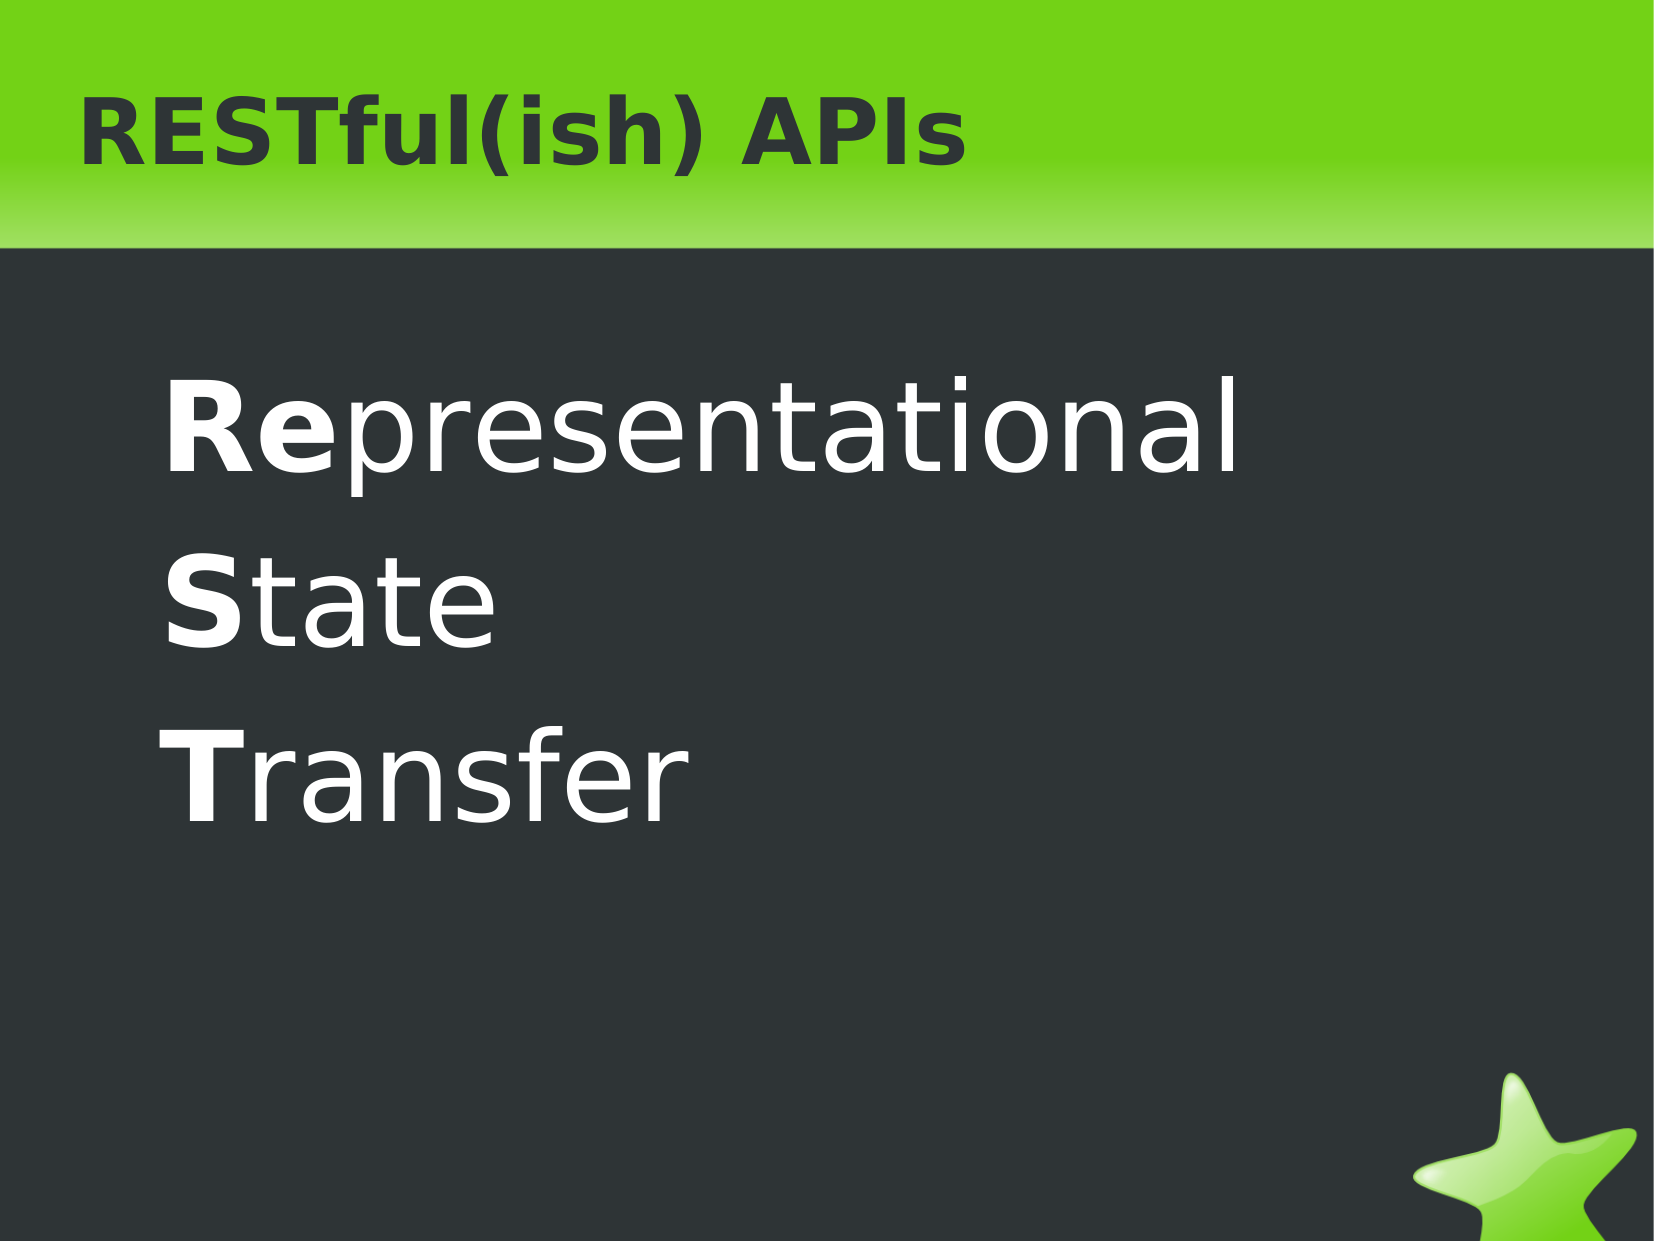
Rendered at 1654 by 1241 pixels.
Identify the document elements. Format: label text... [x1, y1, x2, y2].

list Representational State Transfer [70, 355, 1559, 951]
picture [0, 0, 1654, 1241]
title RESTful(ish) APIs [76, 29, 1565, 237]
